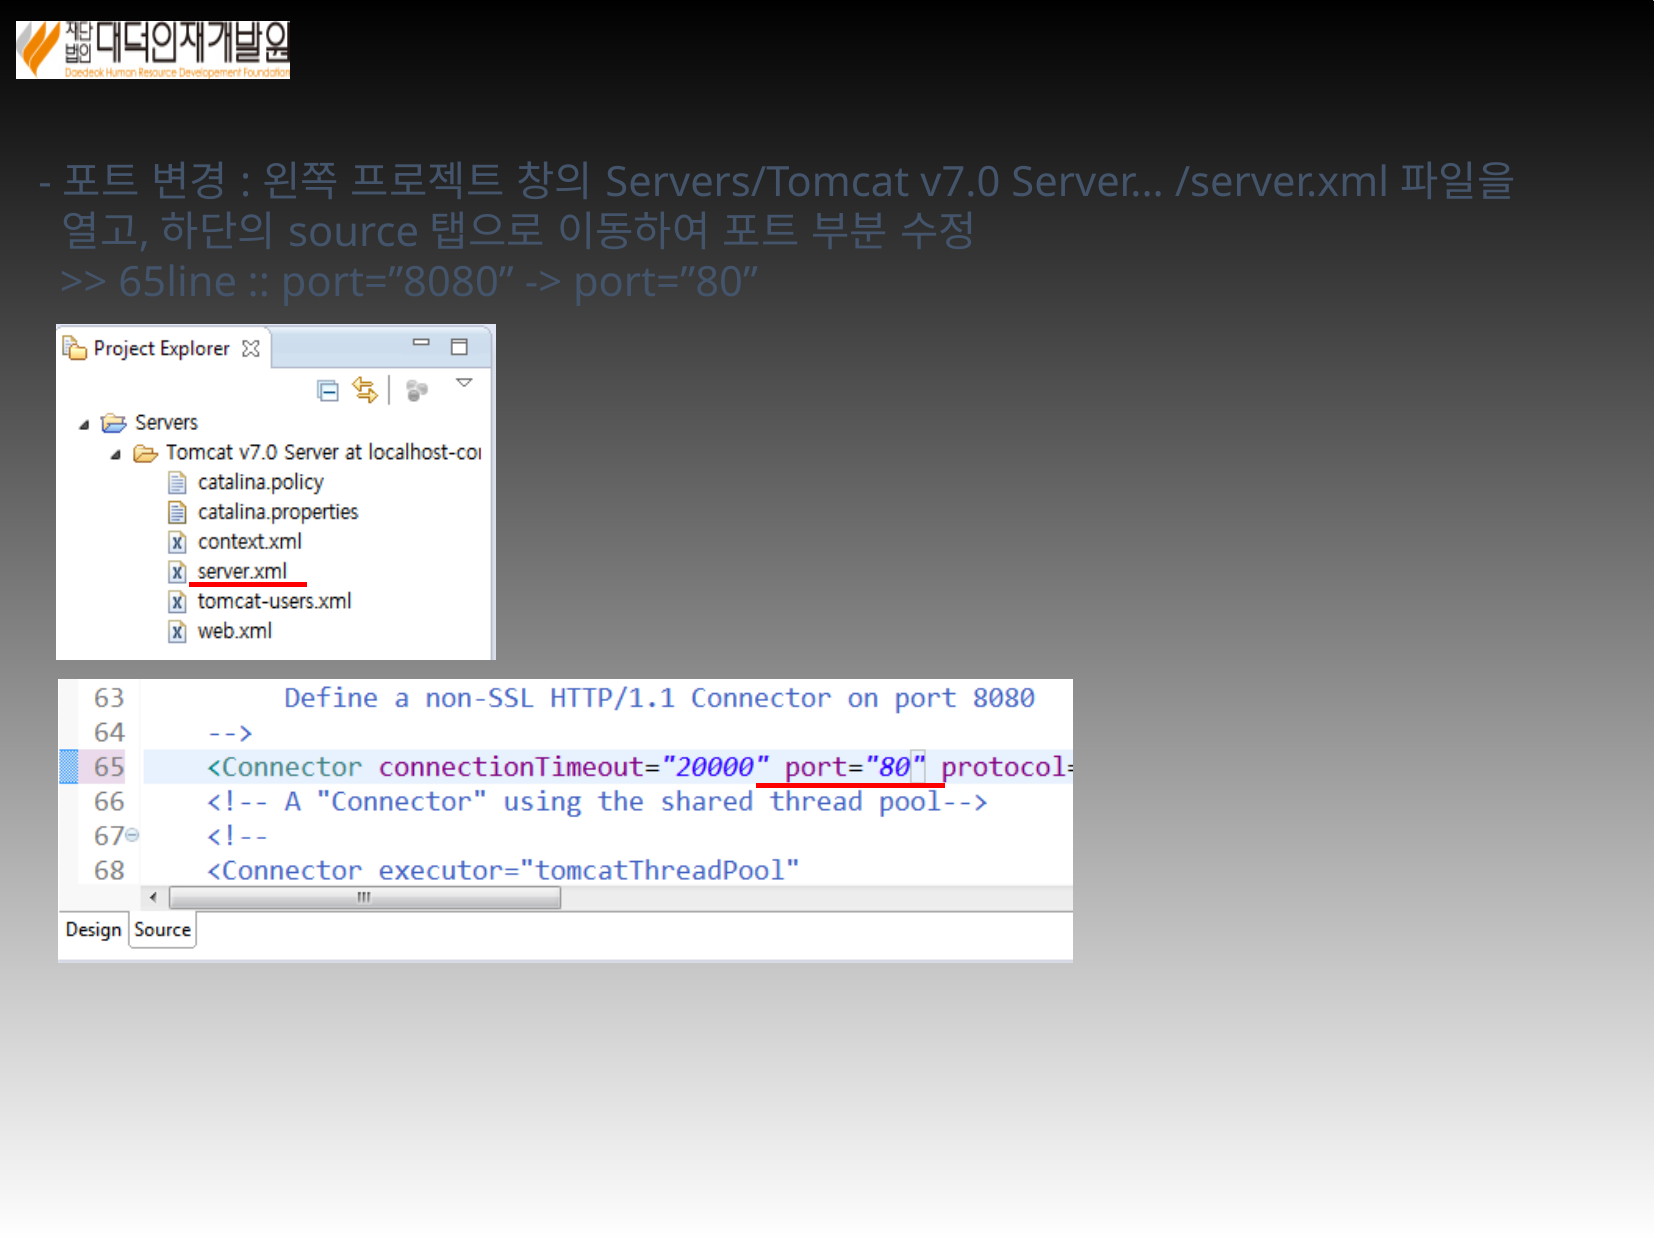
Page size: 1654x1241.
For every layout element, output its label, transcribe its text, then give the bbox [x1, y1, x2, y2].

picture [56, 324, 496, 660]
picture [16, 21, 290, 79]
picture [58, 679, 1073, 963]
text_box - 포트 변경 : 왼쪽 프로젝트 창의 Servers/Tomcat v7.0 Server... /server.xml 파일을 열고, 하단의 source 탭으로 이동하여 포트 부분 수정 >> 65line :: port=”8080” -> port=”80” [23, 147, 1595, 313]
